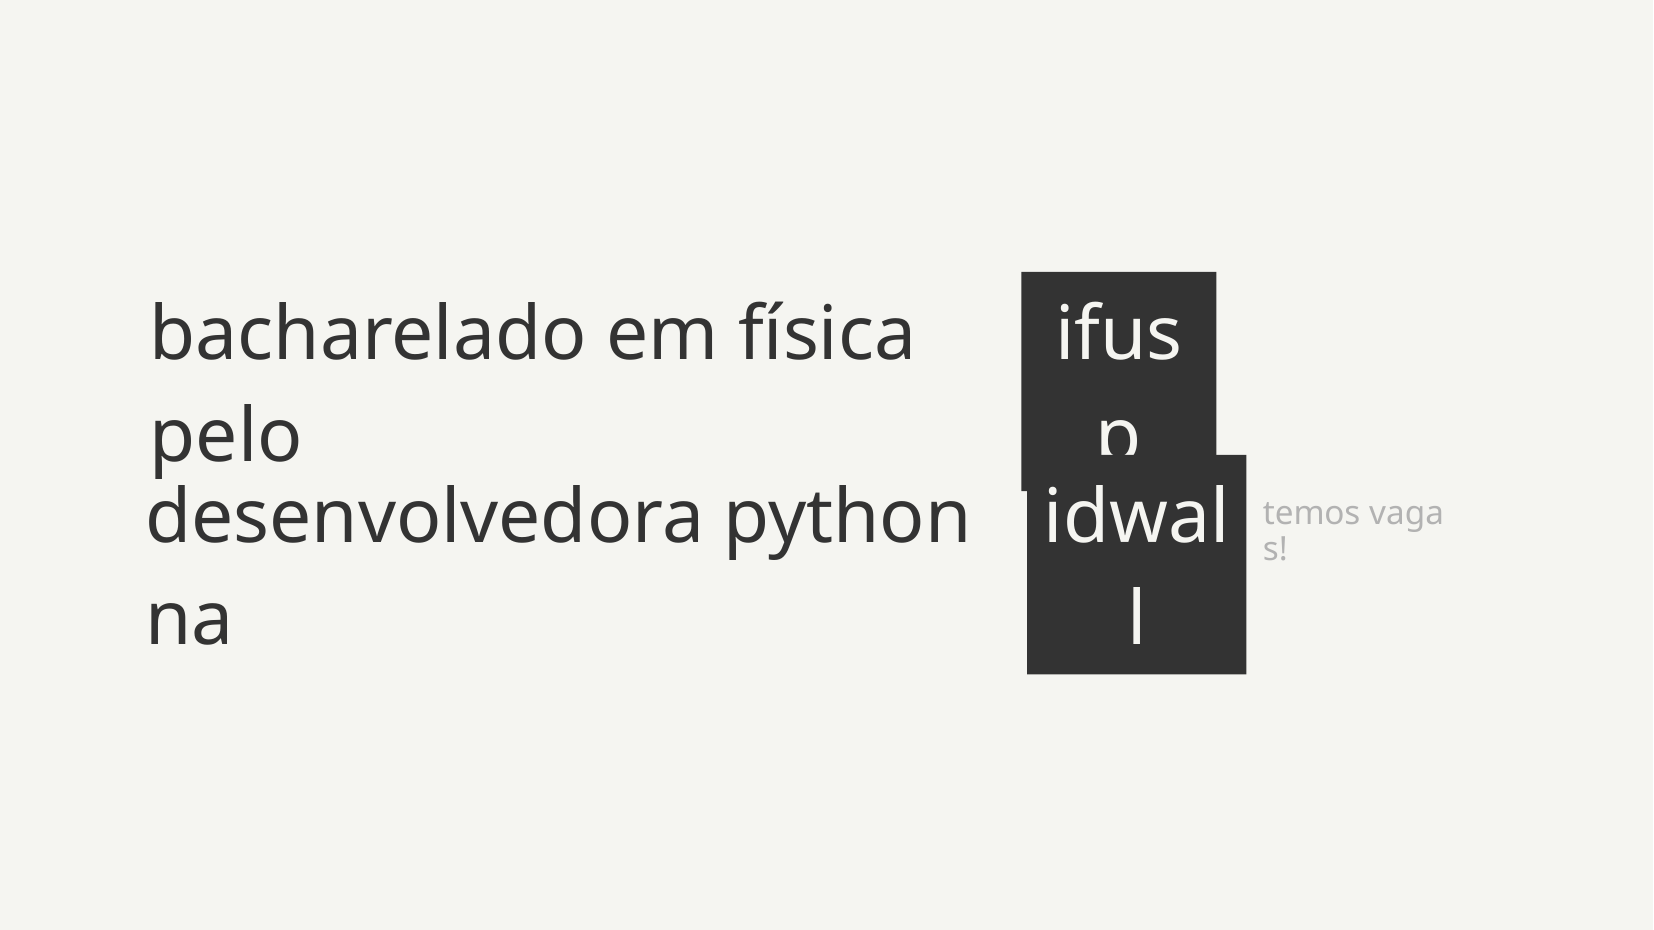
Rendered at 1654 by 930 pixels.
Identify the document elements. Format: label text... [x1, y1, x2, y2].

text_box bacharelado em física pelo [135, 271, 1021, 438]
text_box idwall [1027, 454, 1247, 545]
text_box desenvolvedora python na [130, 454, 1016, 545]
text_box ifusp [1021, 271, 1217, 362]
text_box temos vagas! [1248, 481, 1474, 530]
